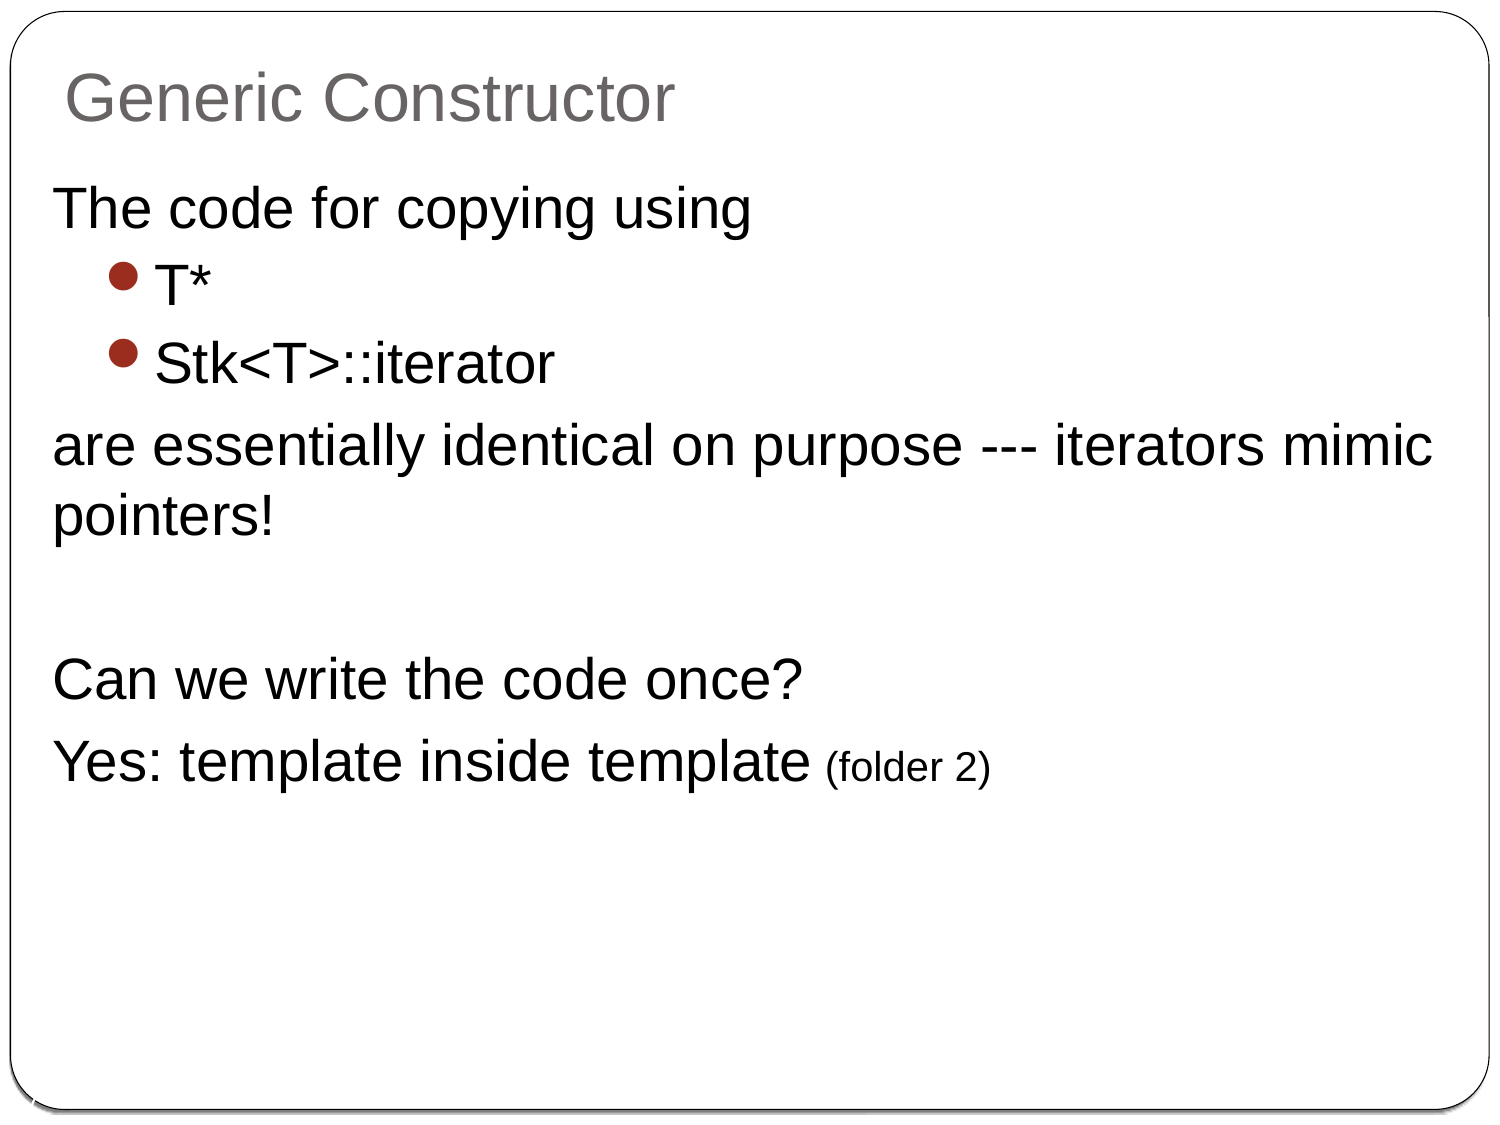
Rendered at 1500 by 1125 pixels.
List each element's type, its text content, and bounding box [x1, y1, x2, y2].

list The code for copying using T* Stk<T>::iterator are essentially identical on purpose --- iterators mimic pointers! Can we write the code once? Yes: template inside template (folder 2) [37, 162, 1463, 1088]
slide_number <number> [0, 1074, 50, 1125]
title Generic Constructor [50, 45, 1450, 150]
